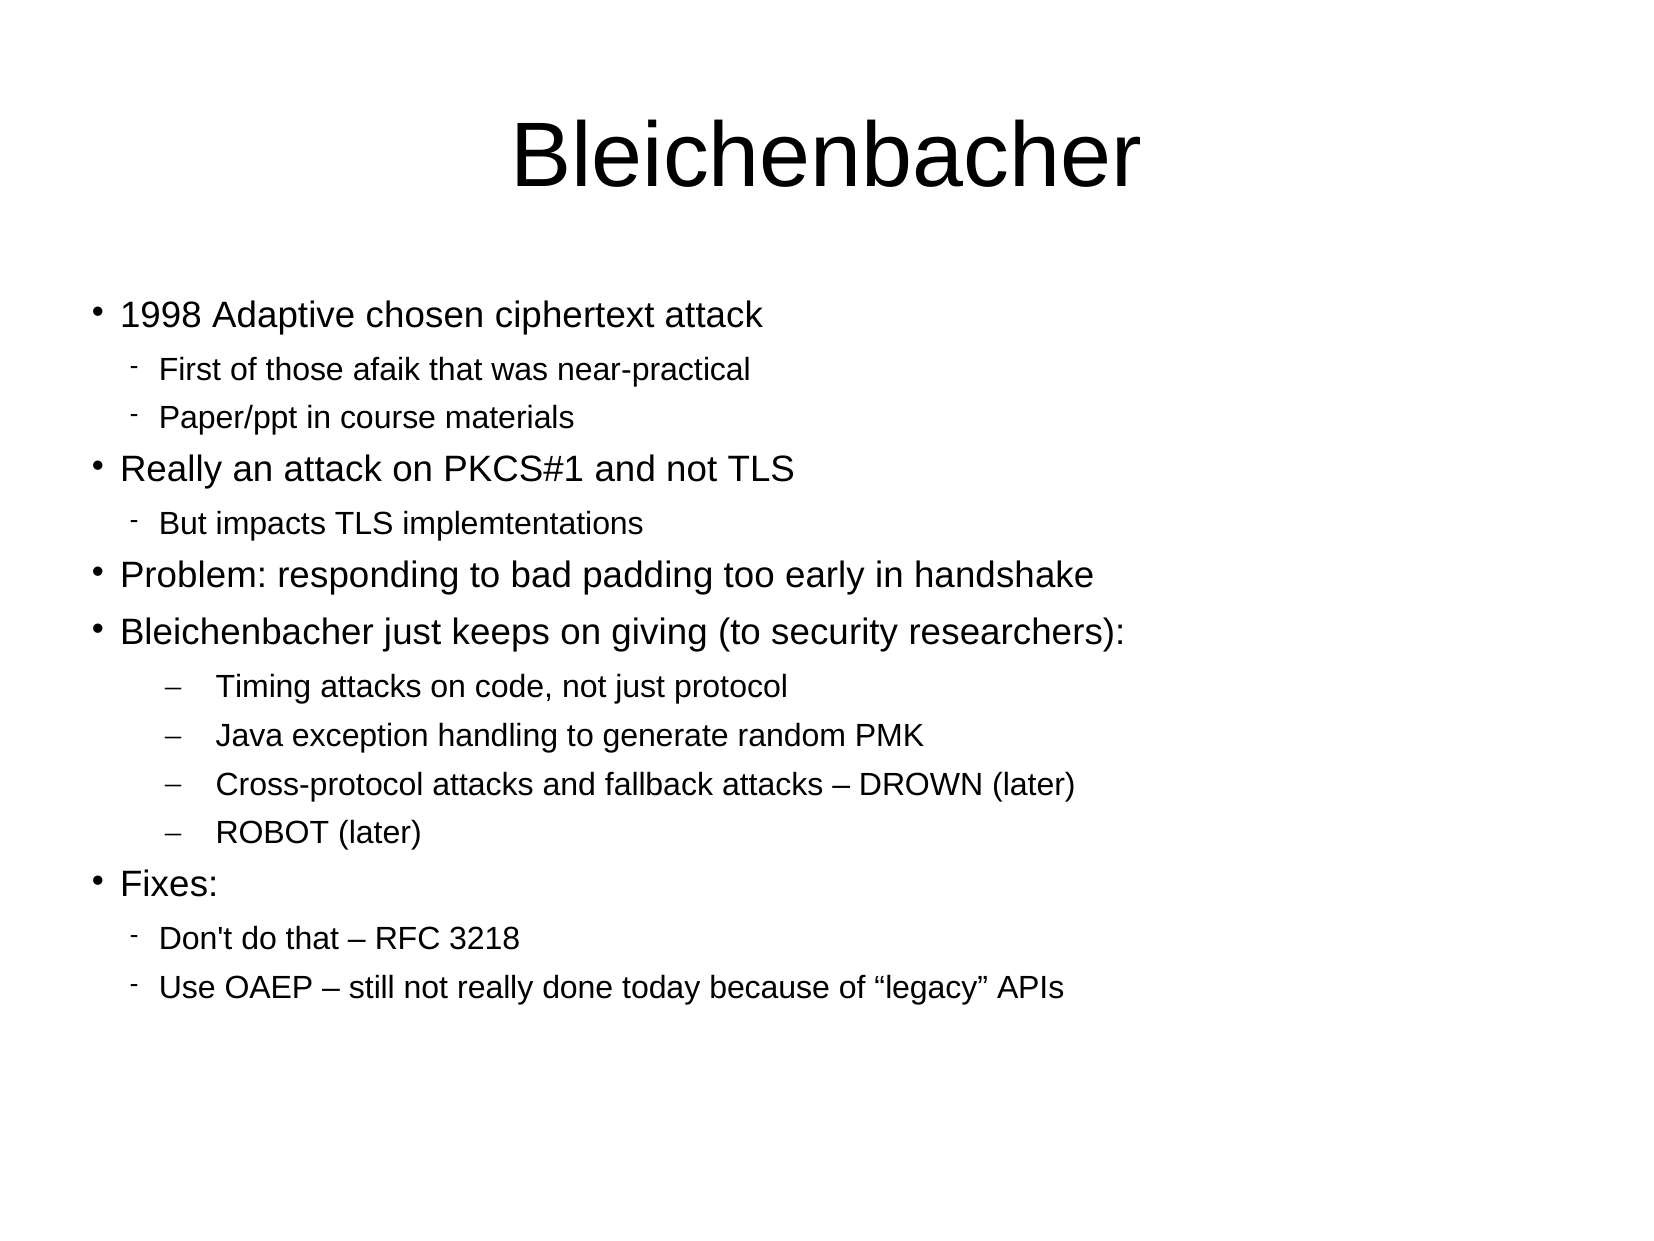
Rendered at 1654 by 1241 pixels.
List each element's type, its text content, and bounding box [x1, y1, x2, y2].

list 1998 Adaptive chosen ciphertext attack First of those afaik that was near-practical Paper/ppt in course materials Really an attack on PKCS#1 and not TLS But impacts TLS implemtentations Problem: responding to bad padding too early in handshake Bleichenbacher just keeps on giving (to security researchers): Timing attacks on code, not just protocol Java exception handling to generate random PMK Cross-protocol attacks and fallback attacks – DROWN (later) ROBOT (later) Fixes: Don't do that – RFC 3218 Use OAEP – still not really done today because of “legacy” APIs [82, 290, 1538, 1010]
title Bleichenbacher [82, 49, 1571, 257]
